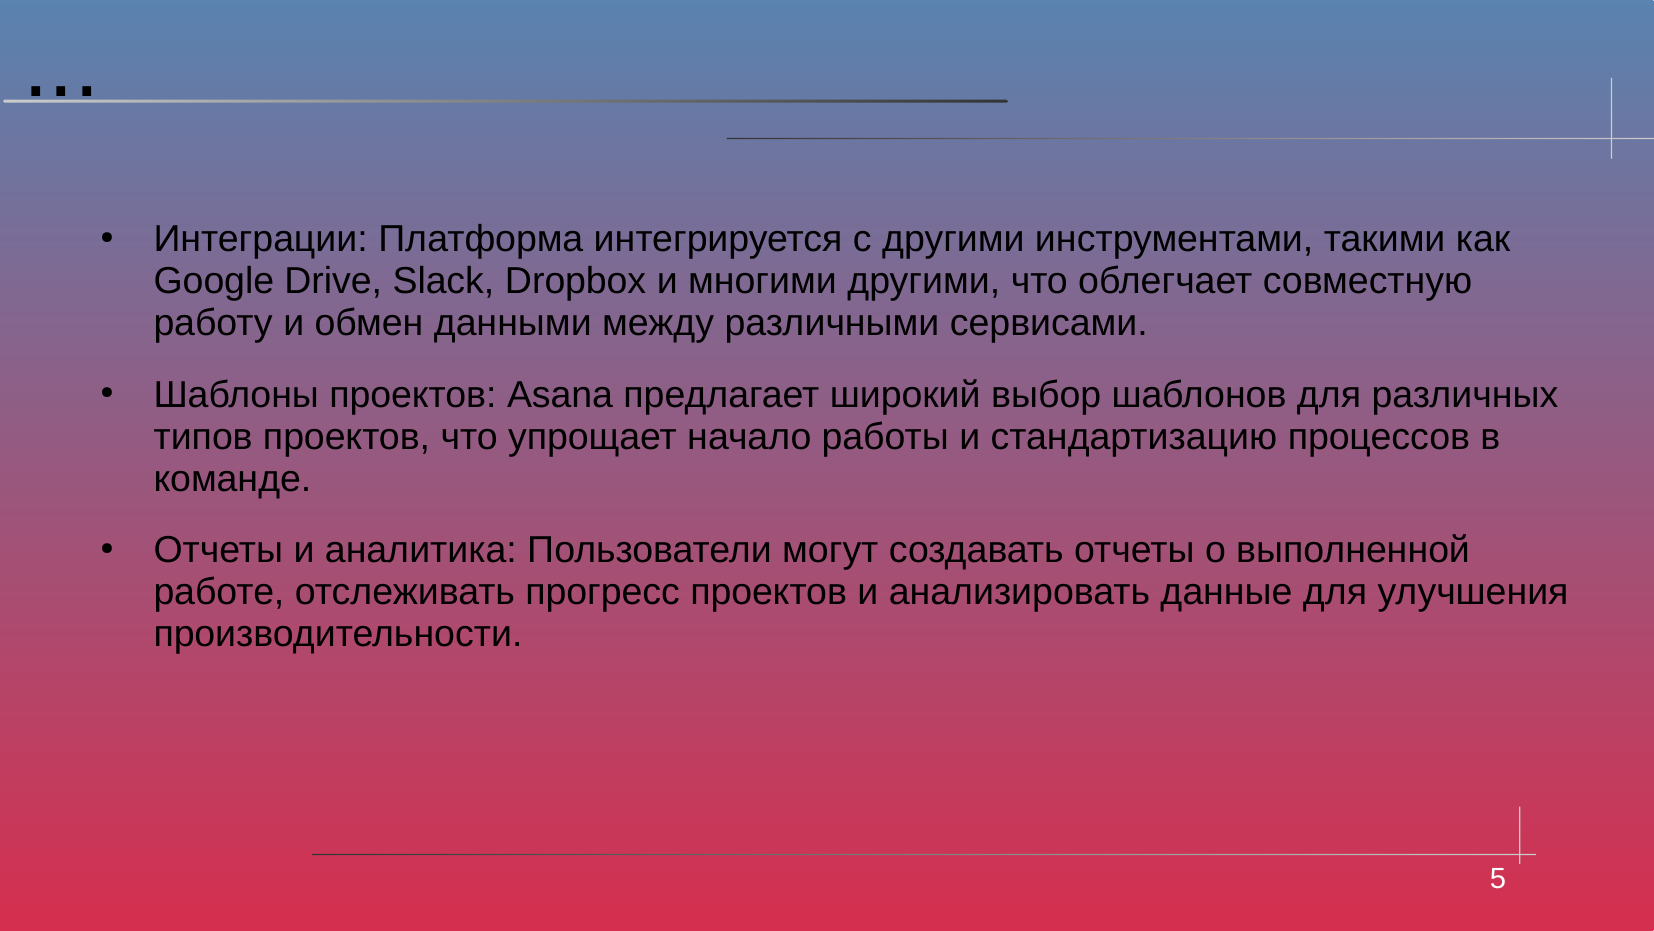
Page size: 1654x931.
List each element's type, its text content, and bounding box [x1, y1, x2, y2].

list Интеграции: Платформа интегрируется с другими инструментами, такими как Google Drive, Slack, Dropbox и многими другими, что облегчает совместную работу и обмен данными между различными сервисами. Шаблоны проектов: Asana предлагает широкий выбор шаблонов для различных типов проектов, что упрощает начало работы и стандартизацию процессов в команде. Отчеты и аналитика: Пользователи могут создавать отчеты о выполненной работе, отслеживать прогресс проектов и анализировать данные для улучшения производительности. [82, 217, 1571, 758]
title ... [23, 11, 1589, 119]
